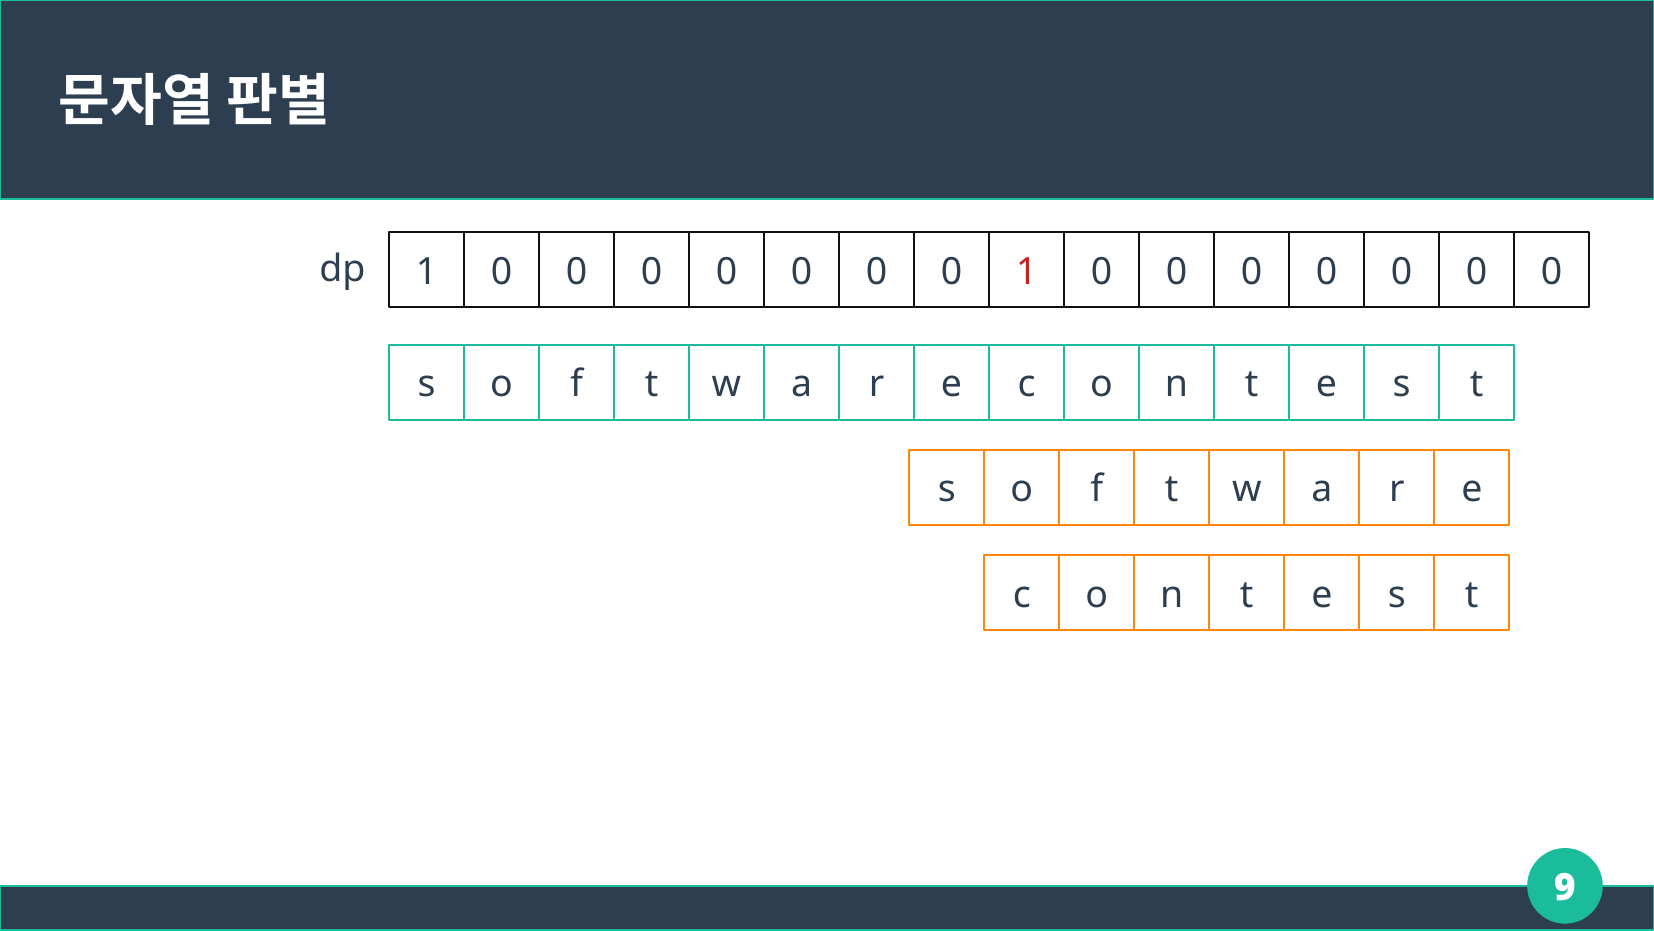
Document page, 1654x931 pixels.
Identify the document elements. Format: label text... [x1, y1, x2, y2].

title 문자열 판별 [59, 37, 1595, 155]
text_box e [913, 344, 988, 420]
text_box t [613, 344, 688, 420]
text_box t [1213, 344, 1288, 420]
text_box 1 [388, 232, 463, 308]
text_box 0 [1363, 232, 1438, 308]
text_box w [688, 344, 763, 420]
text_box n [1138, 344, 1213, 420]
text_box e [1284, 555, 1359, 631]
text_box t [1209, 555, 1284, 631]
text_box 1 [988, 232, 1063, 308]
text_box e [1288, 344, 1363, 420]
text_box 0 [1438, 232, 1513, 308]
text_box 0 [763, 232, 838, 308]
text_box s [909, 450, 984, 526]
text_box f [538, 344, 613, 420]
text_box 0 [1513, 232, 1589, 308]
text_box t [1434, 555, 1510, 631]
text_box s [1359, 555, 1434, 631]
text_box n [1134, 555, 1209, 631]
text_box s [1363, 344, 1438, 420]
text_box 0 [538, 232, 613, 308]
text_box o [984, 450, 1059, 526]
text_box 0 [1288, 232, 1363, 308]
text_box 0 [913, 232, 988, 308]
text_box dp [304, 234, 381, 301]
text_box t [1438, 344, 1514, 420]
text_box 0 [1063, 232, 1138, 308]
text_box a [1284, 450, 1359, 526]
text_box r [838, 344, 913, 420]
text_box 0 [613, 232, 688, 308]
text_box r [1359, 450, 1434, 526]
text_box c [984, 555, 1059, 631]
text_box 0 [463, 232, 538, 308]
text_box 0 [688, 232, 763, 308]
text_box w [1209, 450, 1284, 526]
text_box 0 [1213, 232, 1288, 308]
text_box s [388, 344, 463, 420]
text_box f [1059, 450, 1134, 526]
text_box 0 [838, 232, 913, 308]
text_box o [1063, 344, 1138, 420]
text_box c [988, 344, 1063, 420]
text_box t [1134, 450, 1209, 526]
text_box e [1434, 450, 1510, 526]
text_box 0 [1138, 232, 1213, 308]
text_box a [763, 344, 838, 420]
text_box o [463, 344, 538, 420]
text_box o [1059, 555, 1134, 631]
